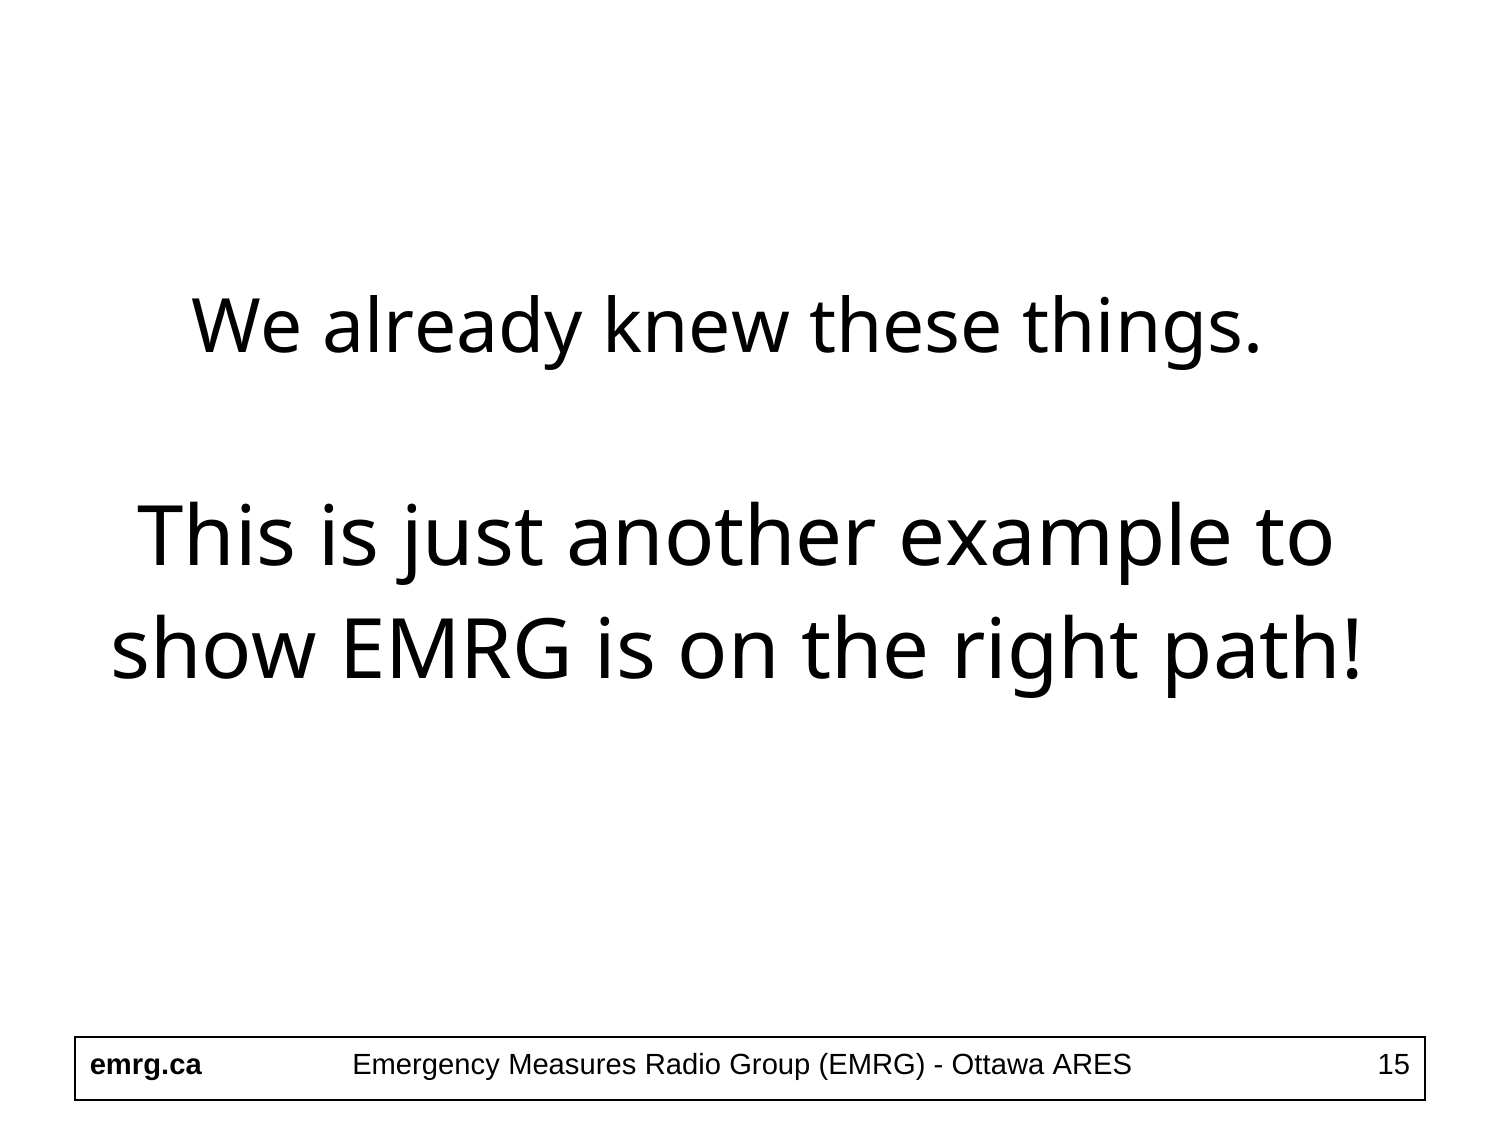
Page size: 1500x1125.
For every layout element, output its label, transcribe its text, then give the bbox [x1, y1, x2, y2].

text_box <number> [1246, 1037, 1426, 1103]
text_box Emergency Measures Radio Group (EMRG) - Ottawa ARES [247, 1037, 1238, 1103]
title We already knew these things. This is just another example to show EMRG is on the right path! [87, 195, 1388, 781]
